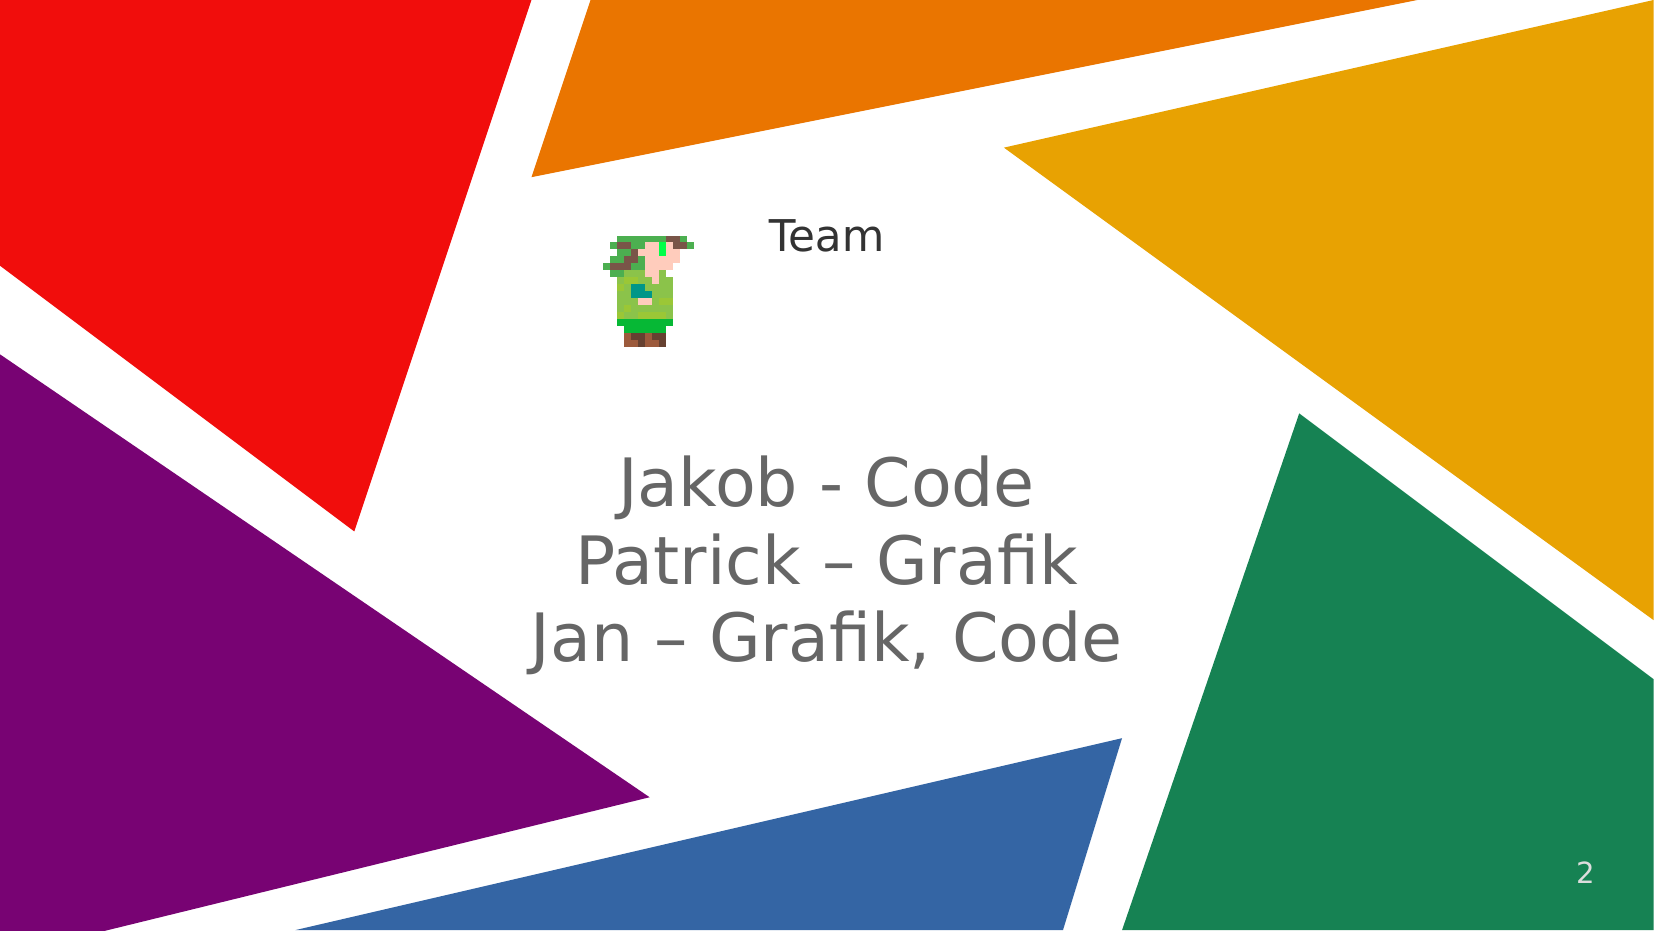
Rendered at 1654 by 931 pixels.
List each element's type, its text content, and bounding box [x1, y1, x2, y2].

subtitle Jakob - Code Patrick – Grafik Jan – Grafik, Code [472, 354, 1182, 768]
picture [590, 236, 701, 347]
title Team [472, 147, 1182, 325]
